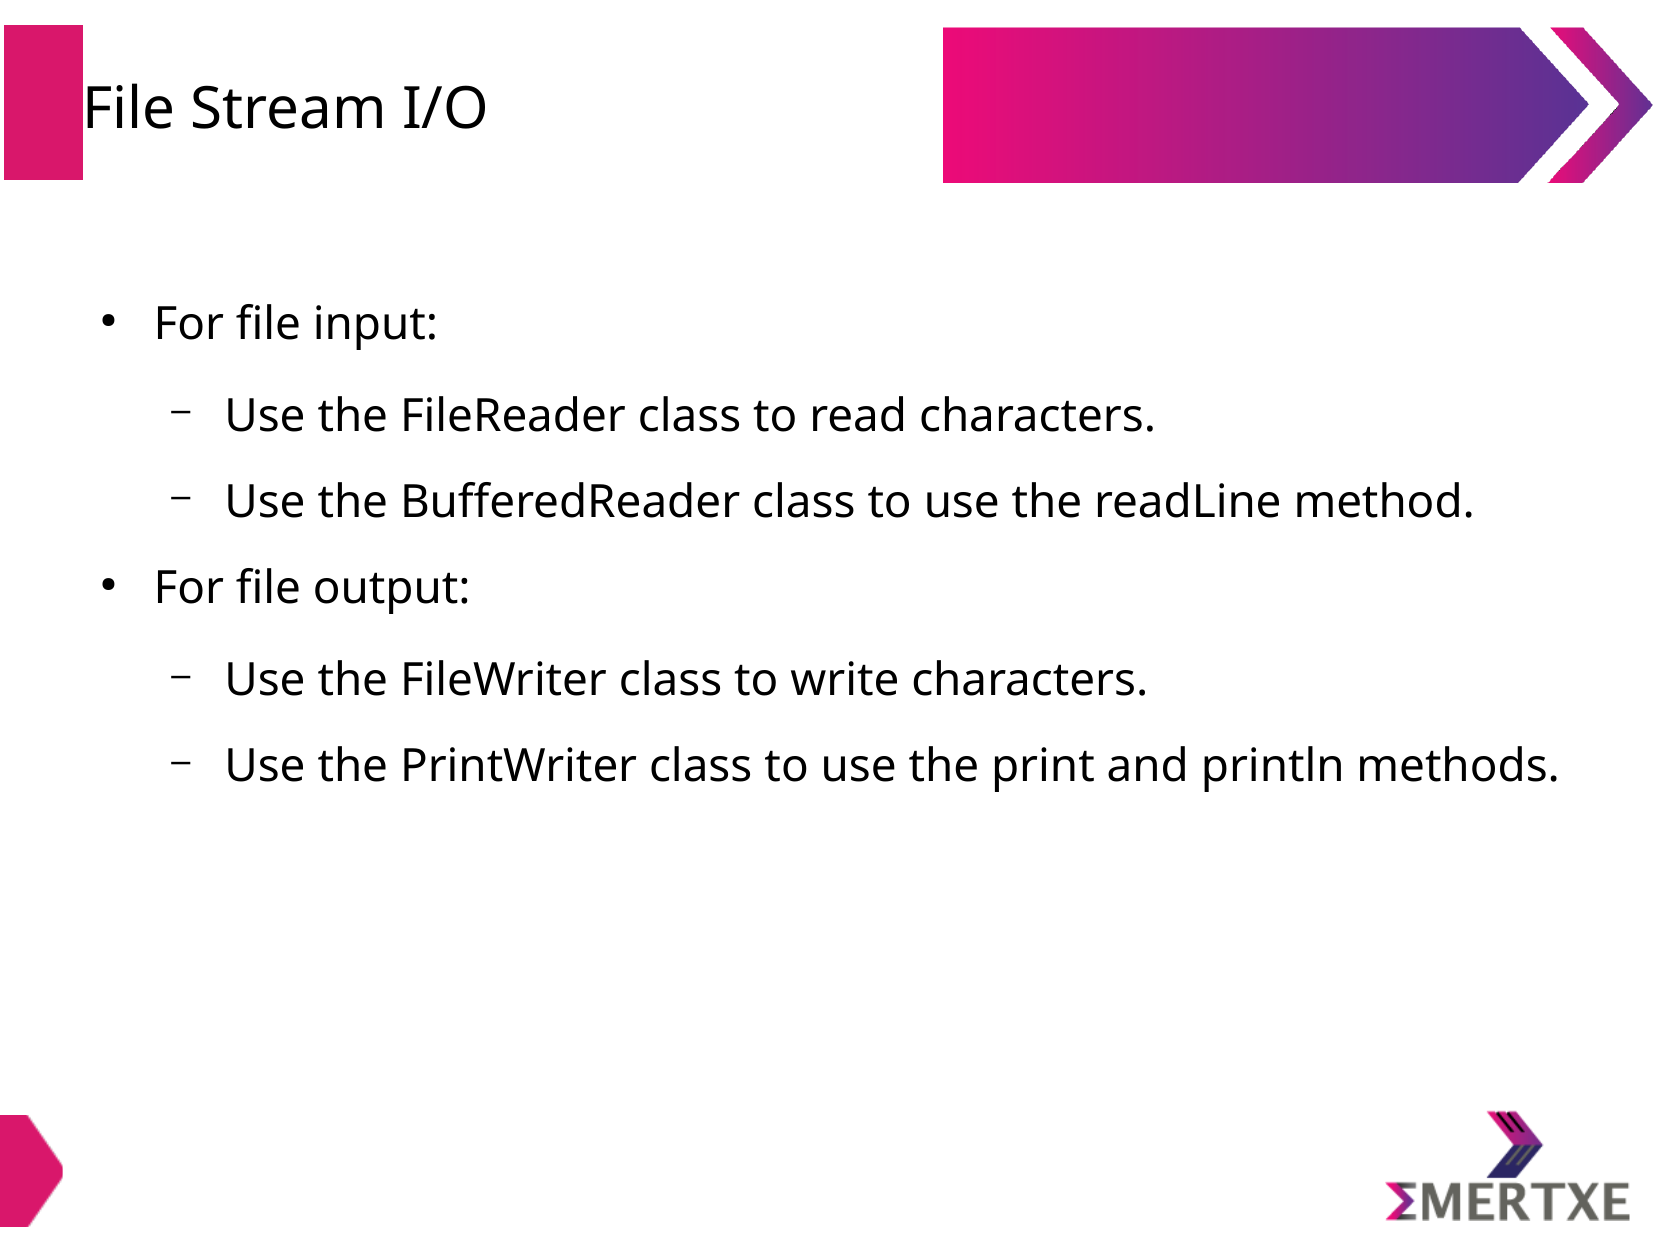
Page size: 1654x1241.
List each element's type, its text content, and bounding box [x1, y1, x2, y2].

picture [1571, 27, 1653, 183]
list For file input: Use the FileReader class to read characters. Use the BufferedReader class to use the readLine method. For file output: Use the FileWriter class to write characters. Use the PrintWriter class to use the print and println methods. [82, 290, 1571, 1010]
picture [1385, 1107, 1631, 1221]
title File Stream I/O [82, 2, 1571, 210]
